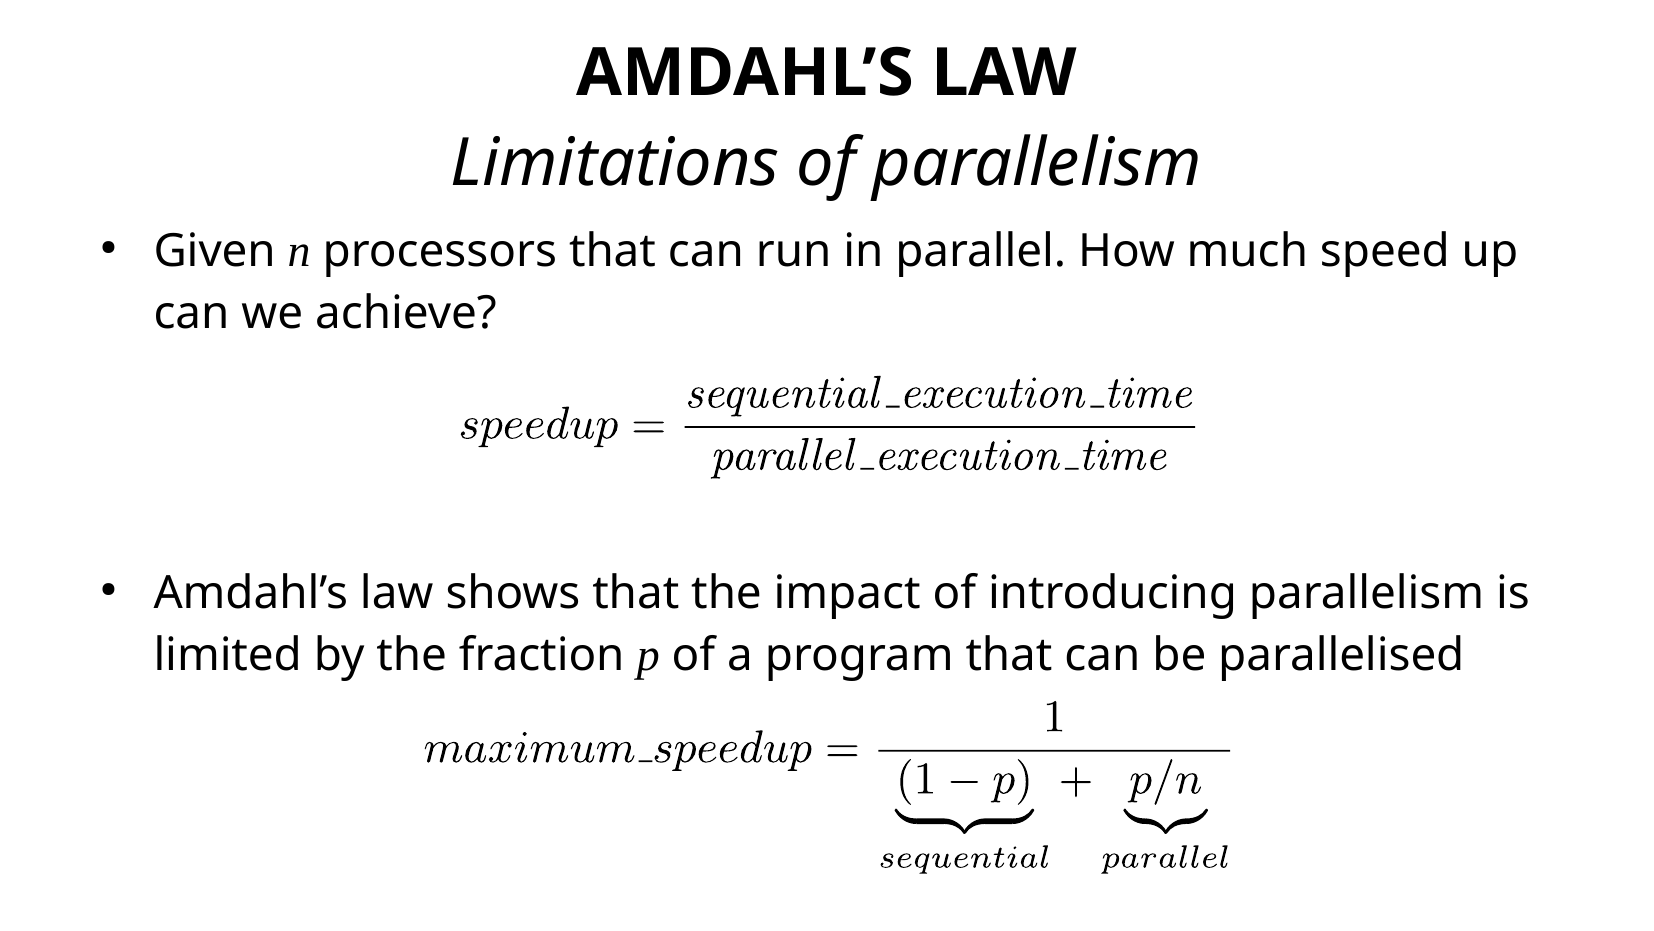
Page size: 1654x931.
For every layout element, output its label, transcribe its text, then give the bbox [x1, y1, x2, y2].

text_box [458, 375, 1196, 479]
list Given n processors that can run in parallel. How much speed up can we achieve? Amdahl’s law shows that the impact of introducing parallelism is limited by the fraction p of a program that can be parallelised [82, 217, 1571, 757]
title AMDAHL’S LAW Limitations of parallelism [82, 33, 1571, 196]
text_box [423, 700, 1231, 874]
